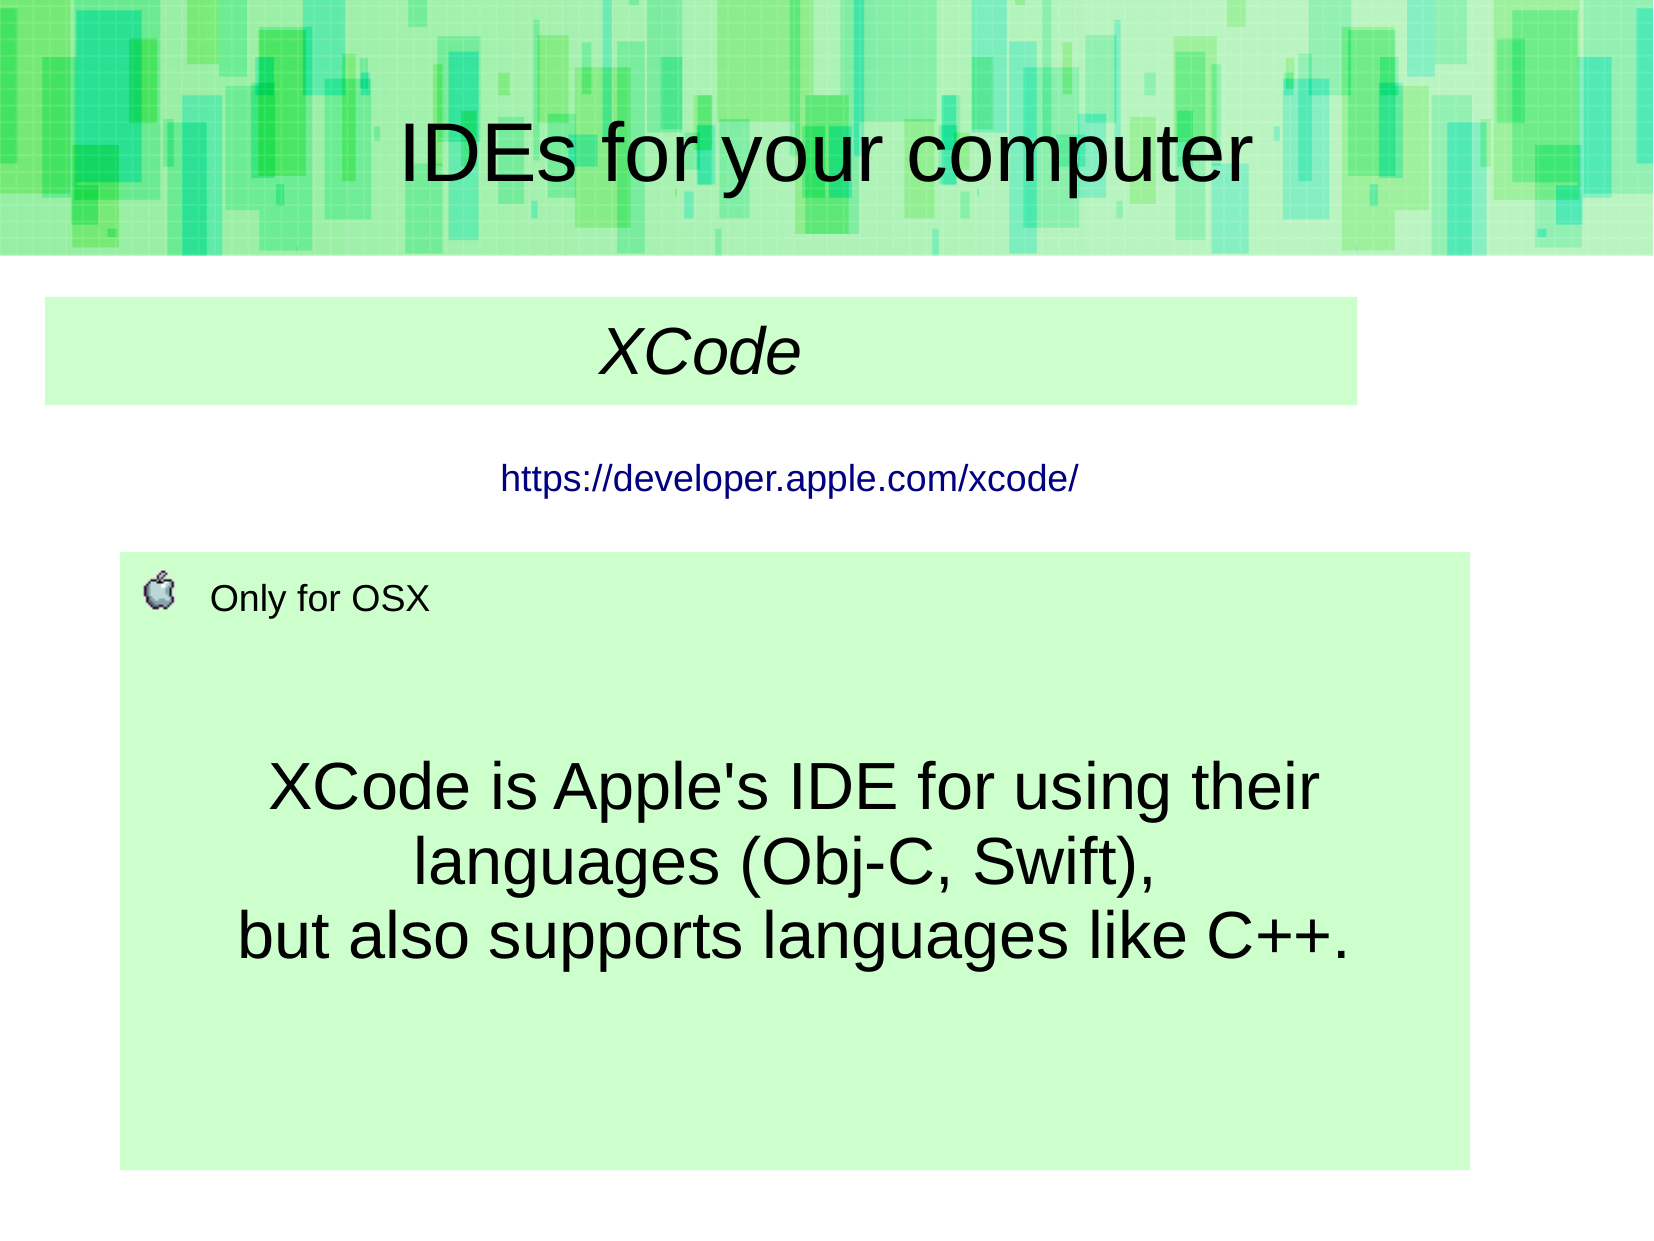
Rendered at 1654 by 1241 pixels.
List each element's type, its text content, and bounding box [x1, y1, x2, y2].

text_box https://developer.apple.com/xcode/ [135, 450, 1456, 507]
subtitle XCode [45, 296, 1358, 406]
text_box Only for OSX [195, 570, 1261, 627]
picture [0, 0, 1654, 1241]
text_box XCode is Apple's IDE for using their languages (Obj-C, Swift), but also supports languages like C++. [120, 551, 1471, 1171]
title IDEs for your computer [82, 49, 1571, 257]
